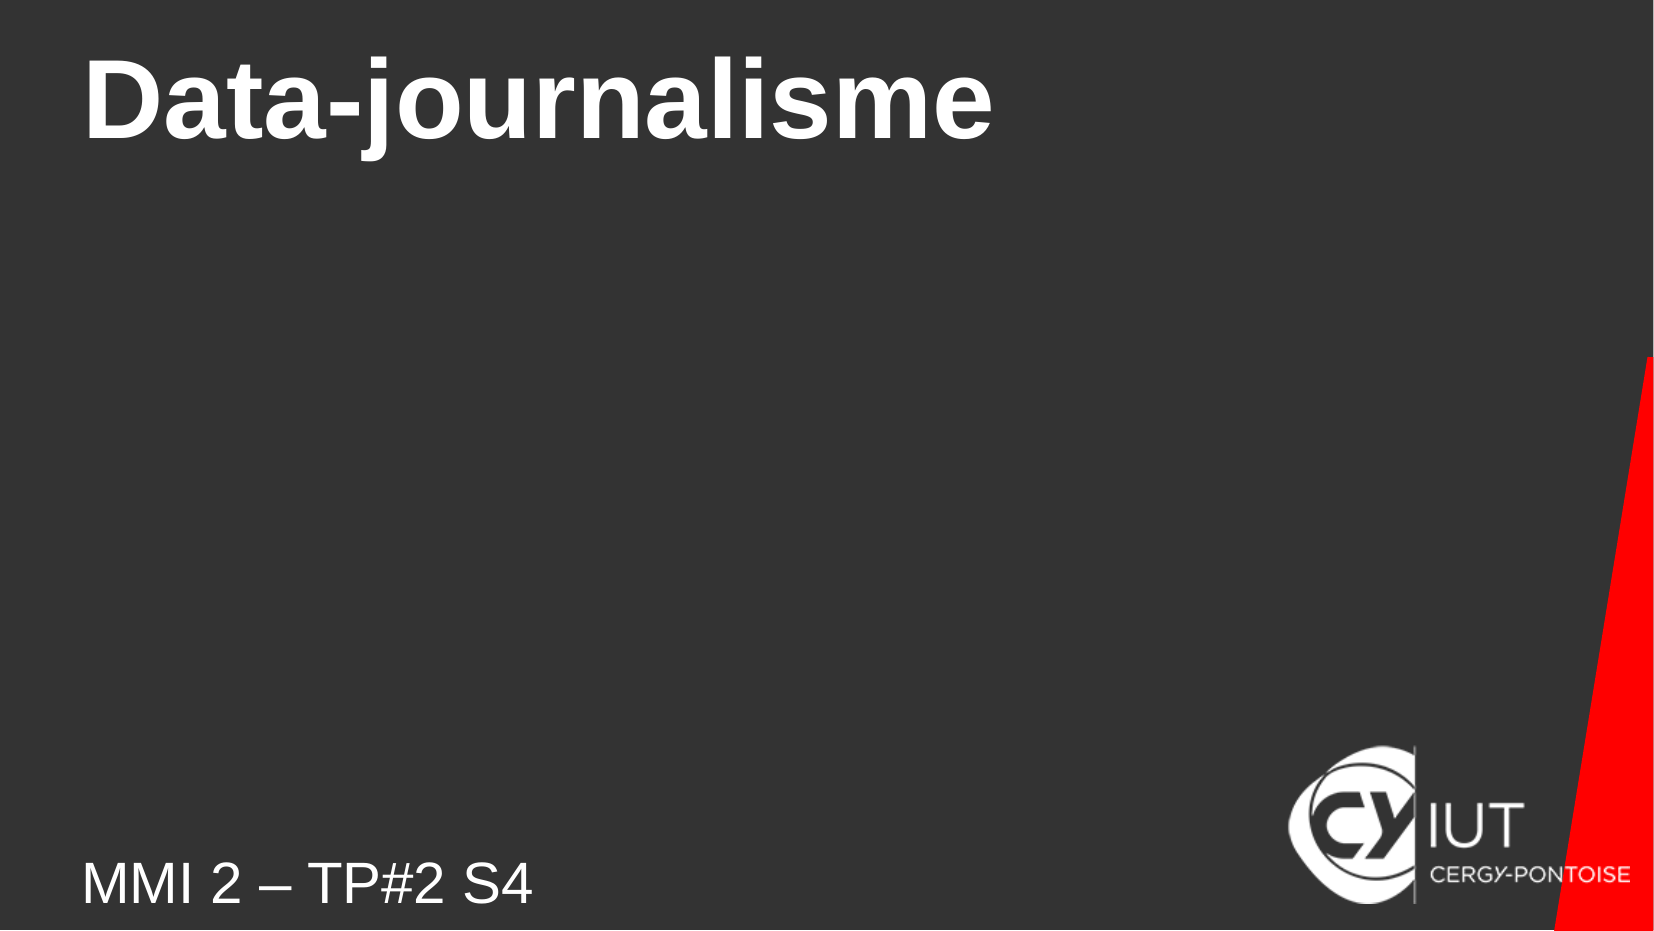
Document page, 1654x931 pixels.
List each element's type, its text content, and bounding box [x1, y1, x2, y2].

text_box [1554, 356, 1654, 931]
title Data-journalisme [82, 36, 1571, 226]
title MMI 2 – TP#2 S4 [81, 805, 1134, 931]
picture [1284, 744, 1630, 904]
